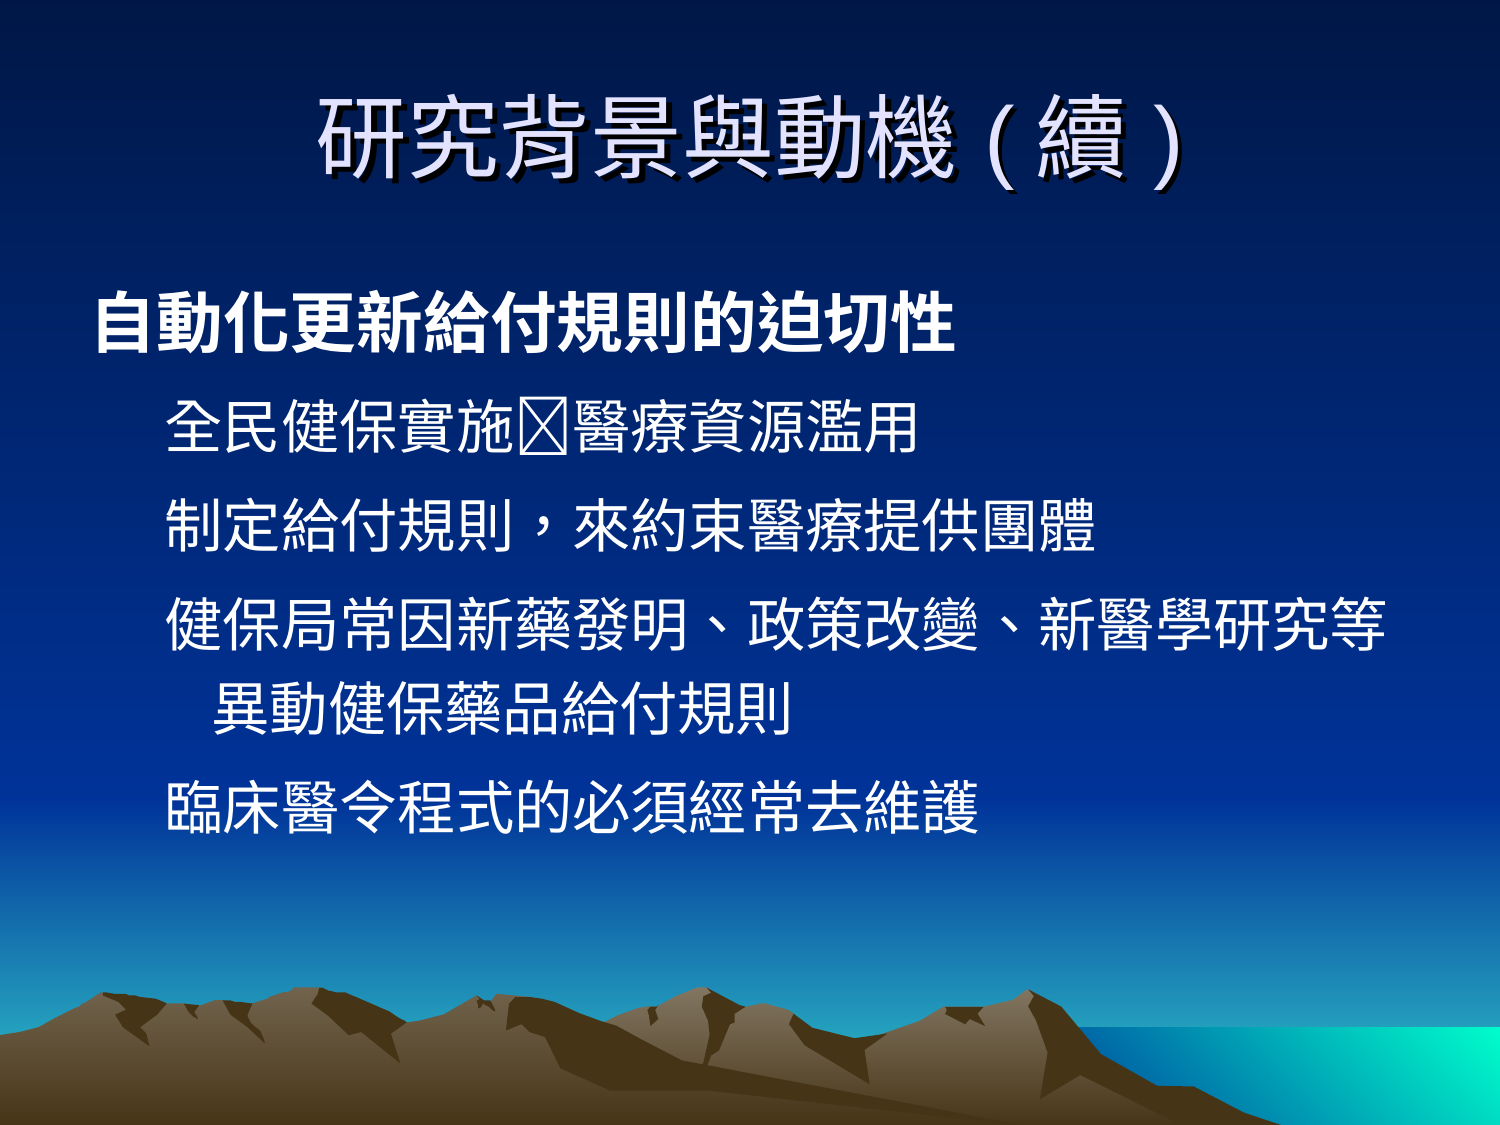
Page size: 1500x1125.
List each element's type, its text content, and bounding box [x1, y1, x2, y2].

list 自動化更新給付規則的迫切性 全民健保實施醫療資源濫用 制定給付規則，來約束醫療提供團體 健保局常因新藥發明、政策改變、新醫學研究等異動健保藥品給付規則 臨床醫令程式的必須經常去維護 [75, 262, 1426, 1001]
title 研究背景與動機(續) [84, 46, 1416, 216]
